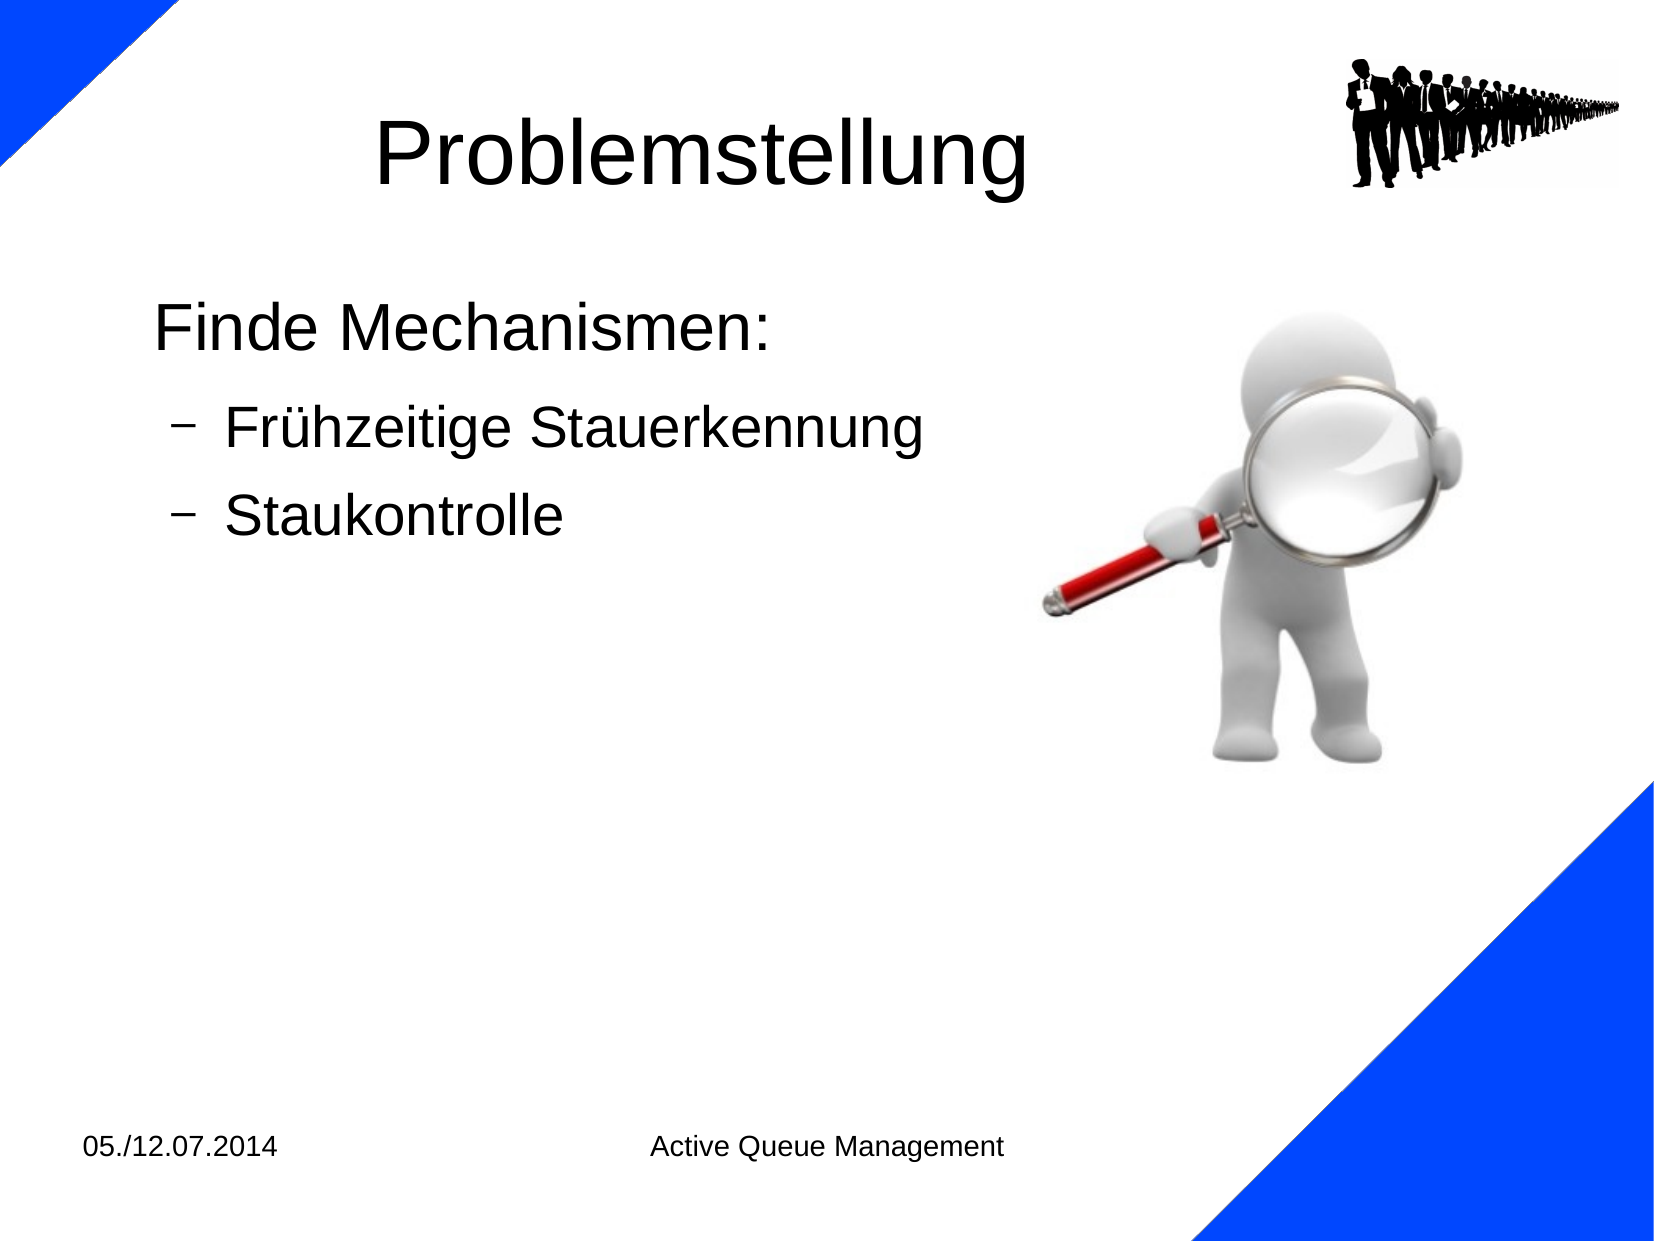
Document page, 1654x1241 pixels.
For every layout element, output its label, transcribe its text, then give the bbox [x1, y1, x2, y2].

picture [1346, 59, 1619, 188]
list Finde Mechanismen: Frühzeitige Stauerkennung Staukontrolle [82, 290, 1571, 1010]
picture [1000, 247, 1548, 792]
title Problemstellung [82, 49, 1323, 257]
